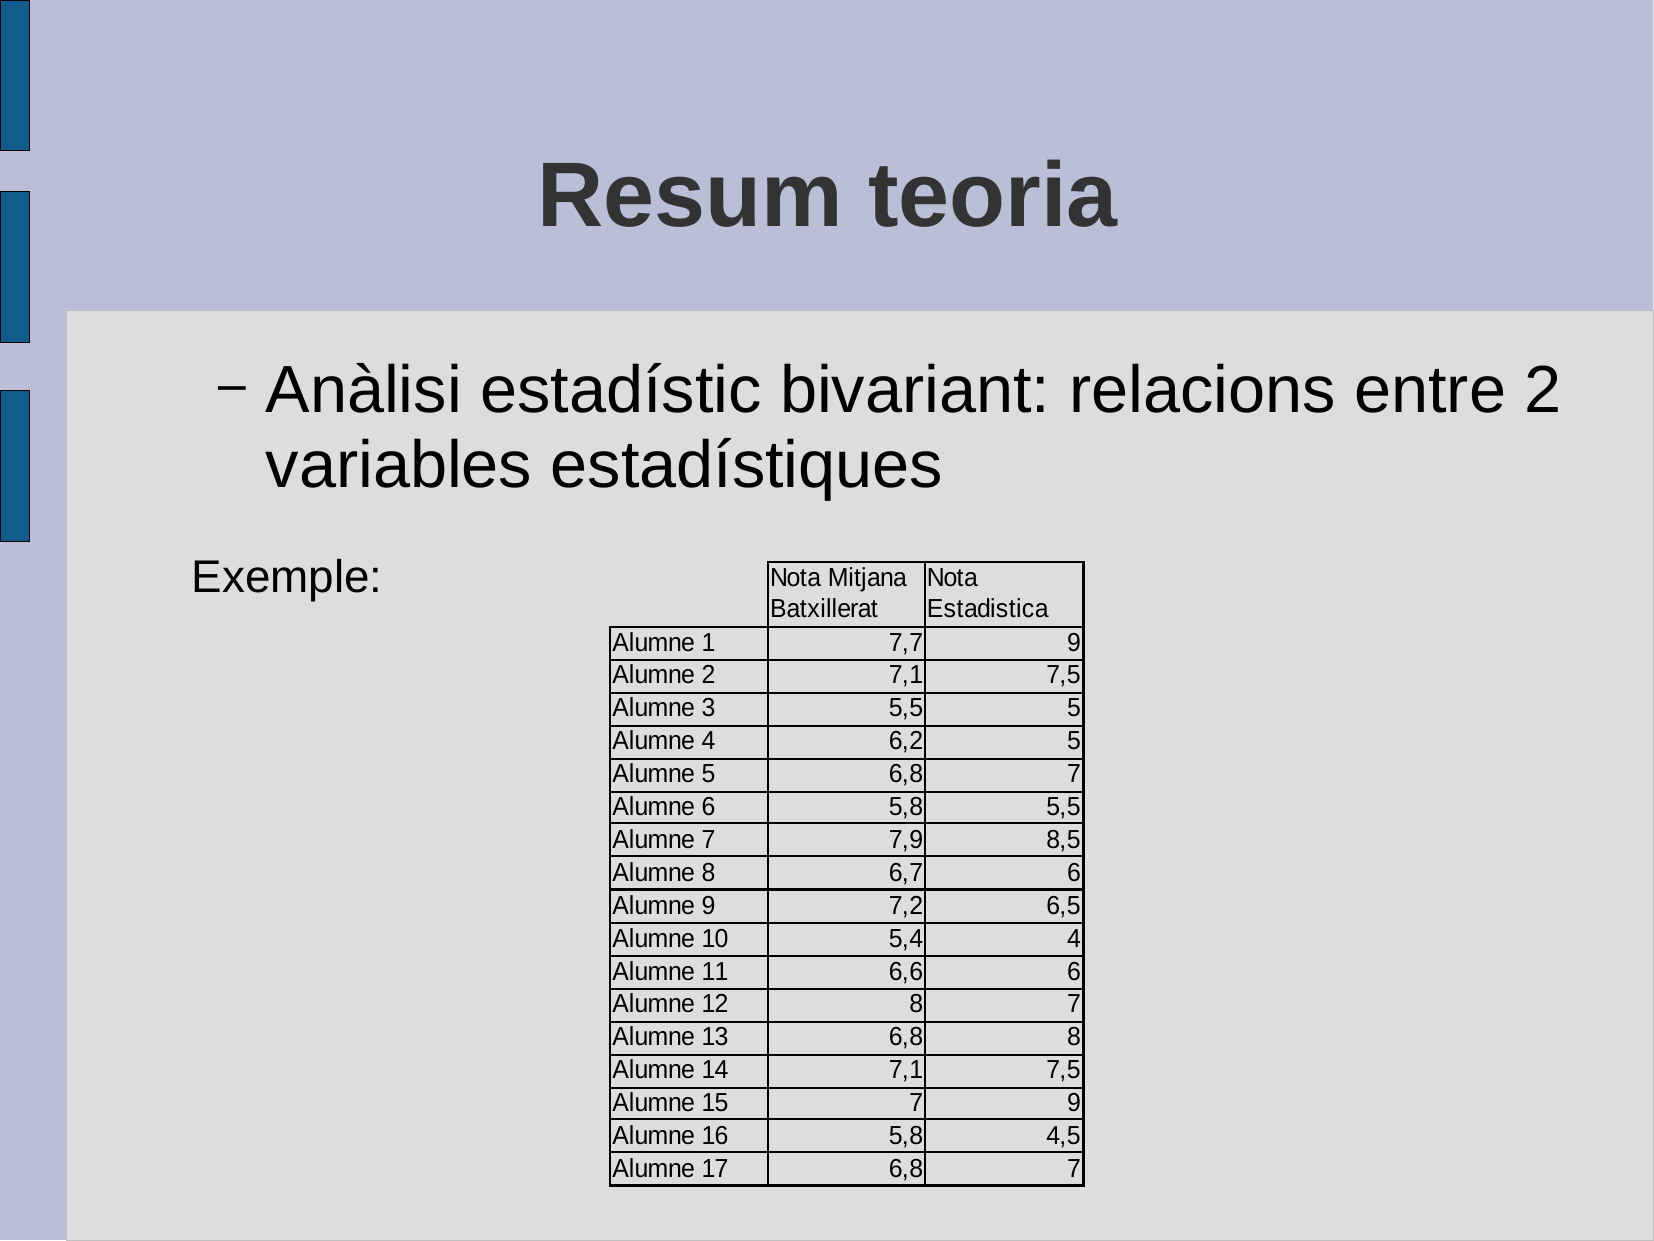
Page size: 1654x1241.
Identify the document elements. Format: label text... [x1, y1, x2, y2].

chart [607, 560, 1086, 1190]
title Resum teoria [121, 91, 1534, 299]
text_box Anàlisi estadístic bivariant: relacions entre 2 variables estadístiques [124, 352, 1565, 502]
text_box Exemple: [177, 543, 443, 610]
